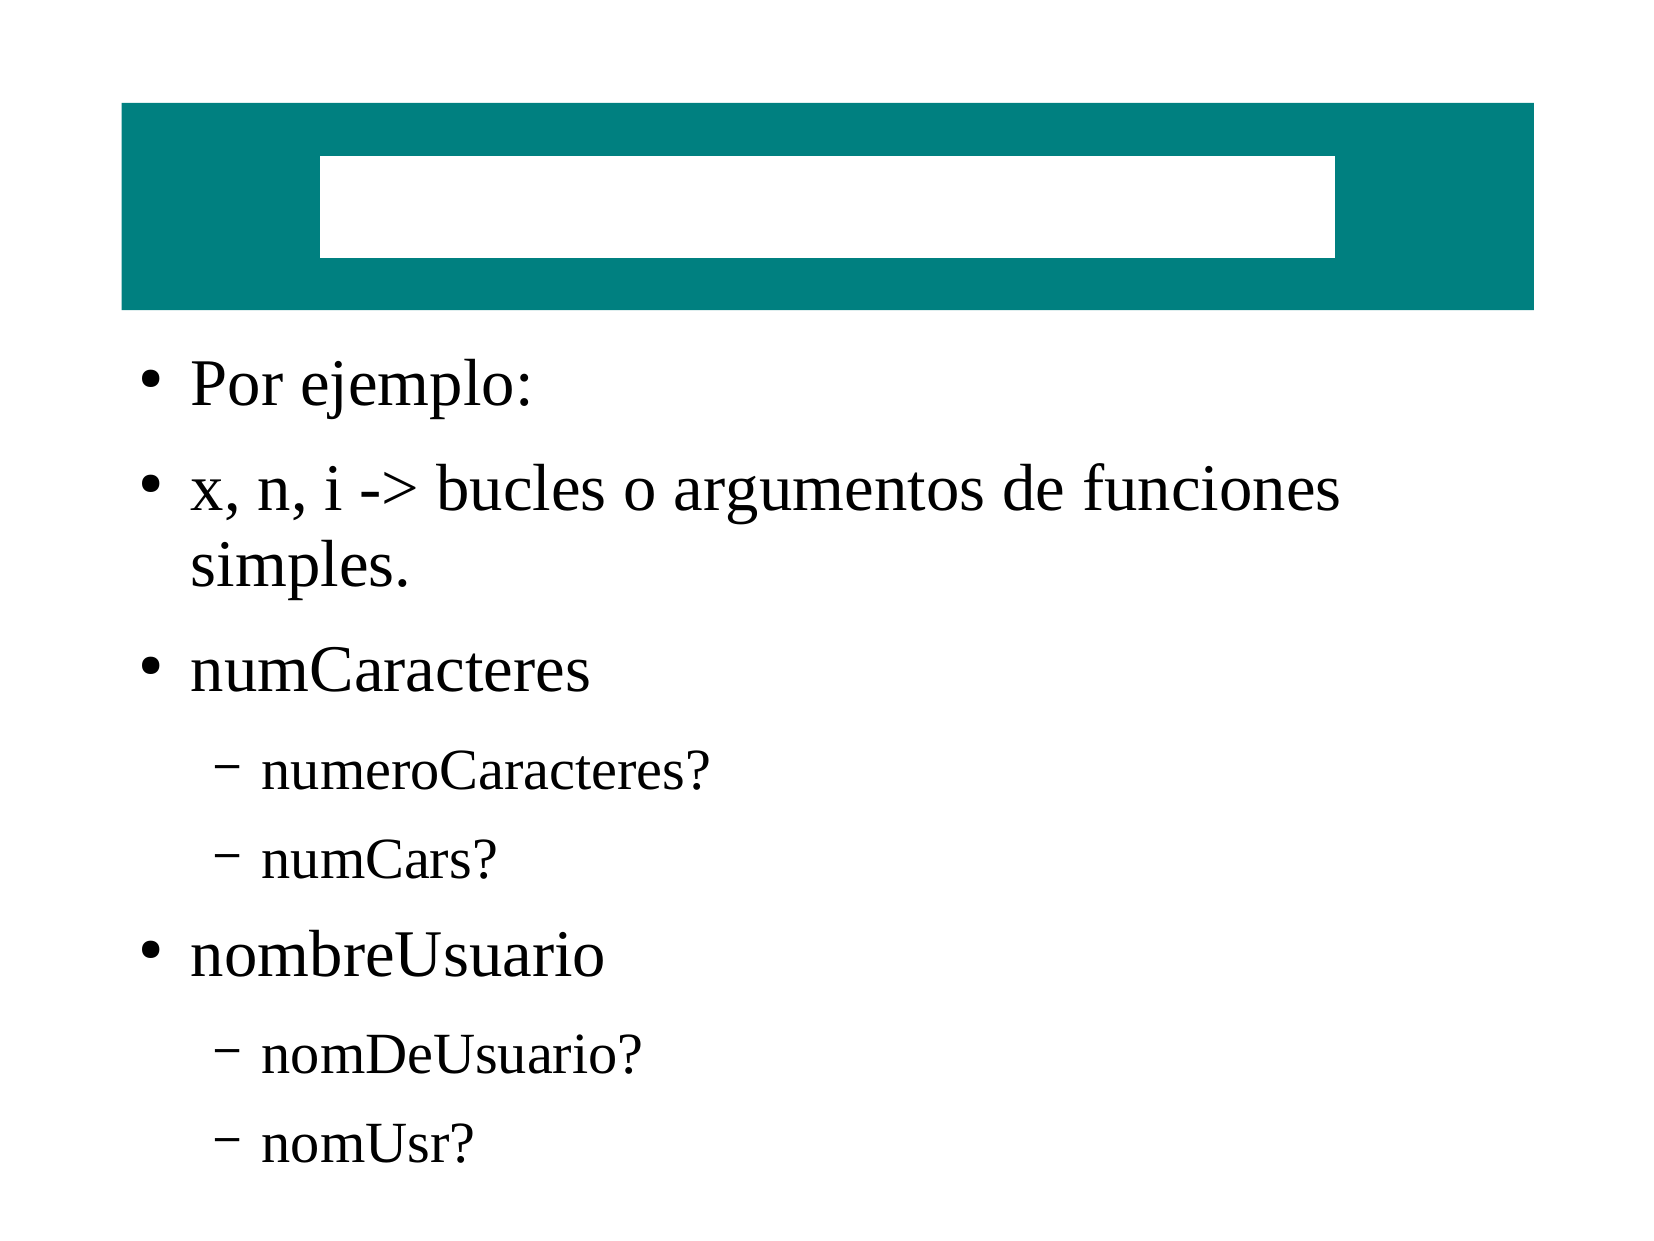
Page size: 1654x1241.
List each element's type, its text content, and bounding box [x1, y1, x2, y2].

list Por ejemplo: x, n, i -> bucles o argumentos de funciones simples. numCaracteres numeroCaracteres? numCars? nombreUsuario nomDeUsuario? nomUsr? [121, 344, 1534, 1191]
title Nombres de identificadores [121, 102, 1534, 311]
